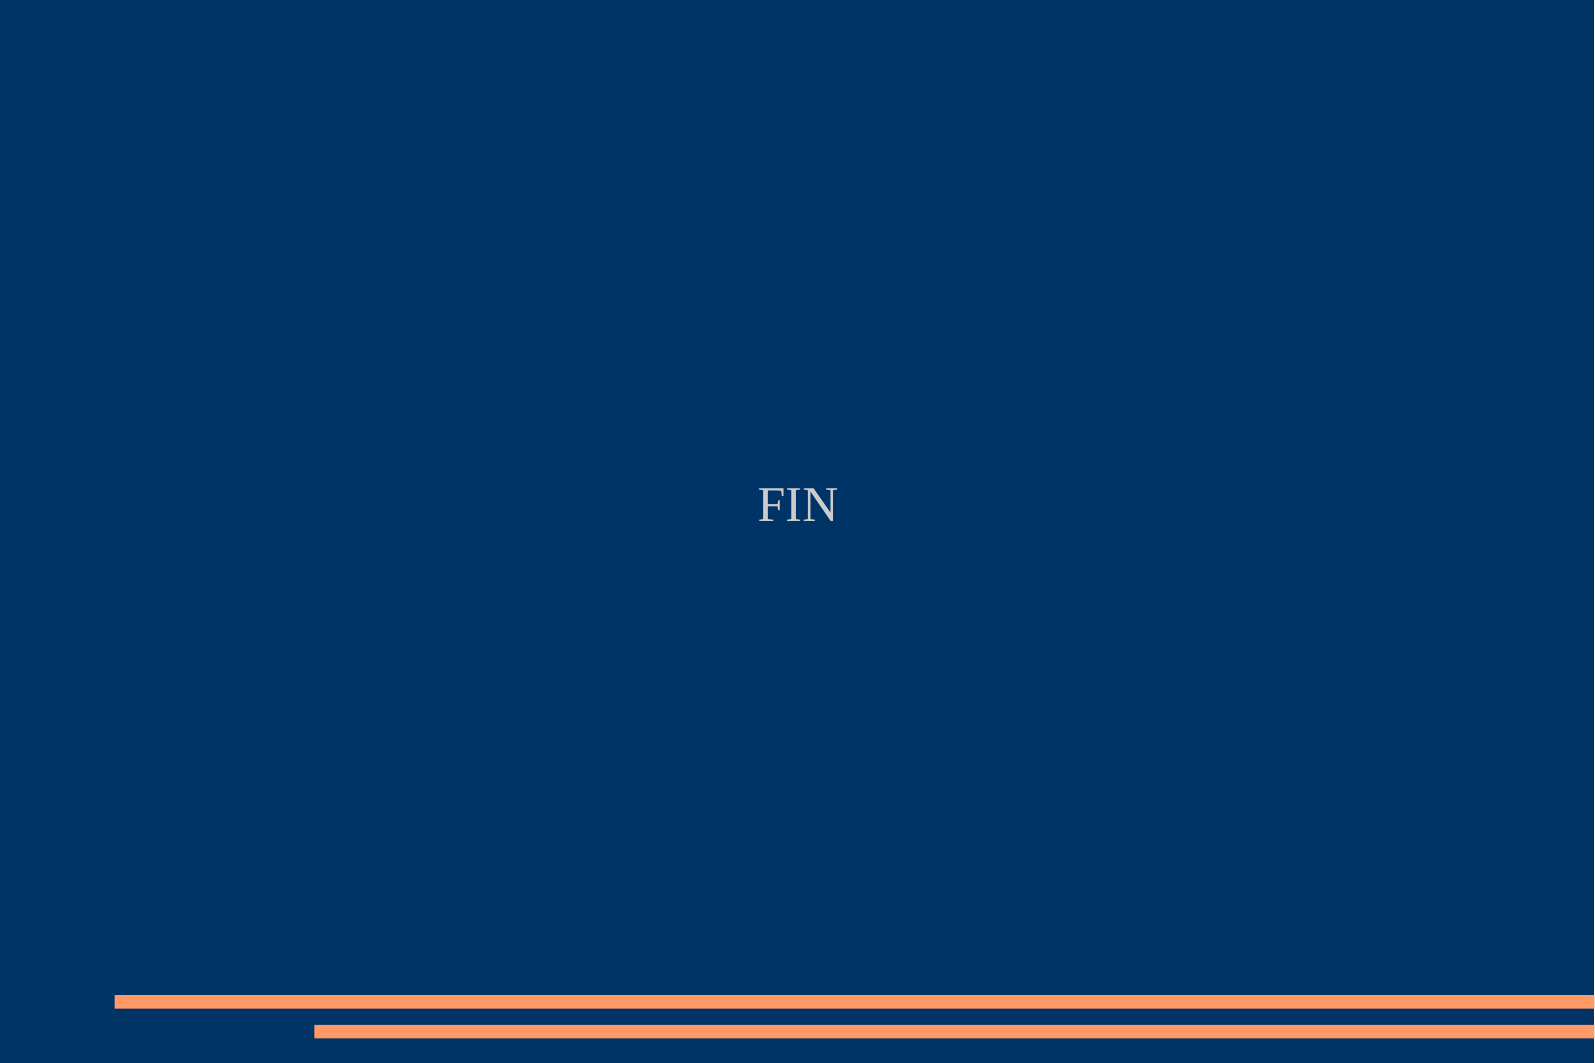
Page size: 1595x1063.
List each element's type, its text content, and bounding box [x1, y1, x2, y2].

subtitle FIN [117, 39, 1479, 971]
